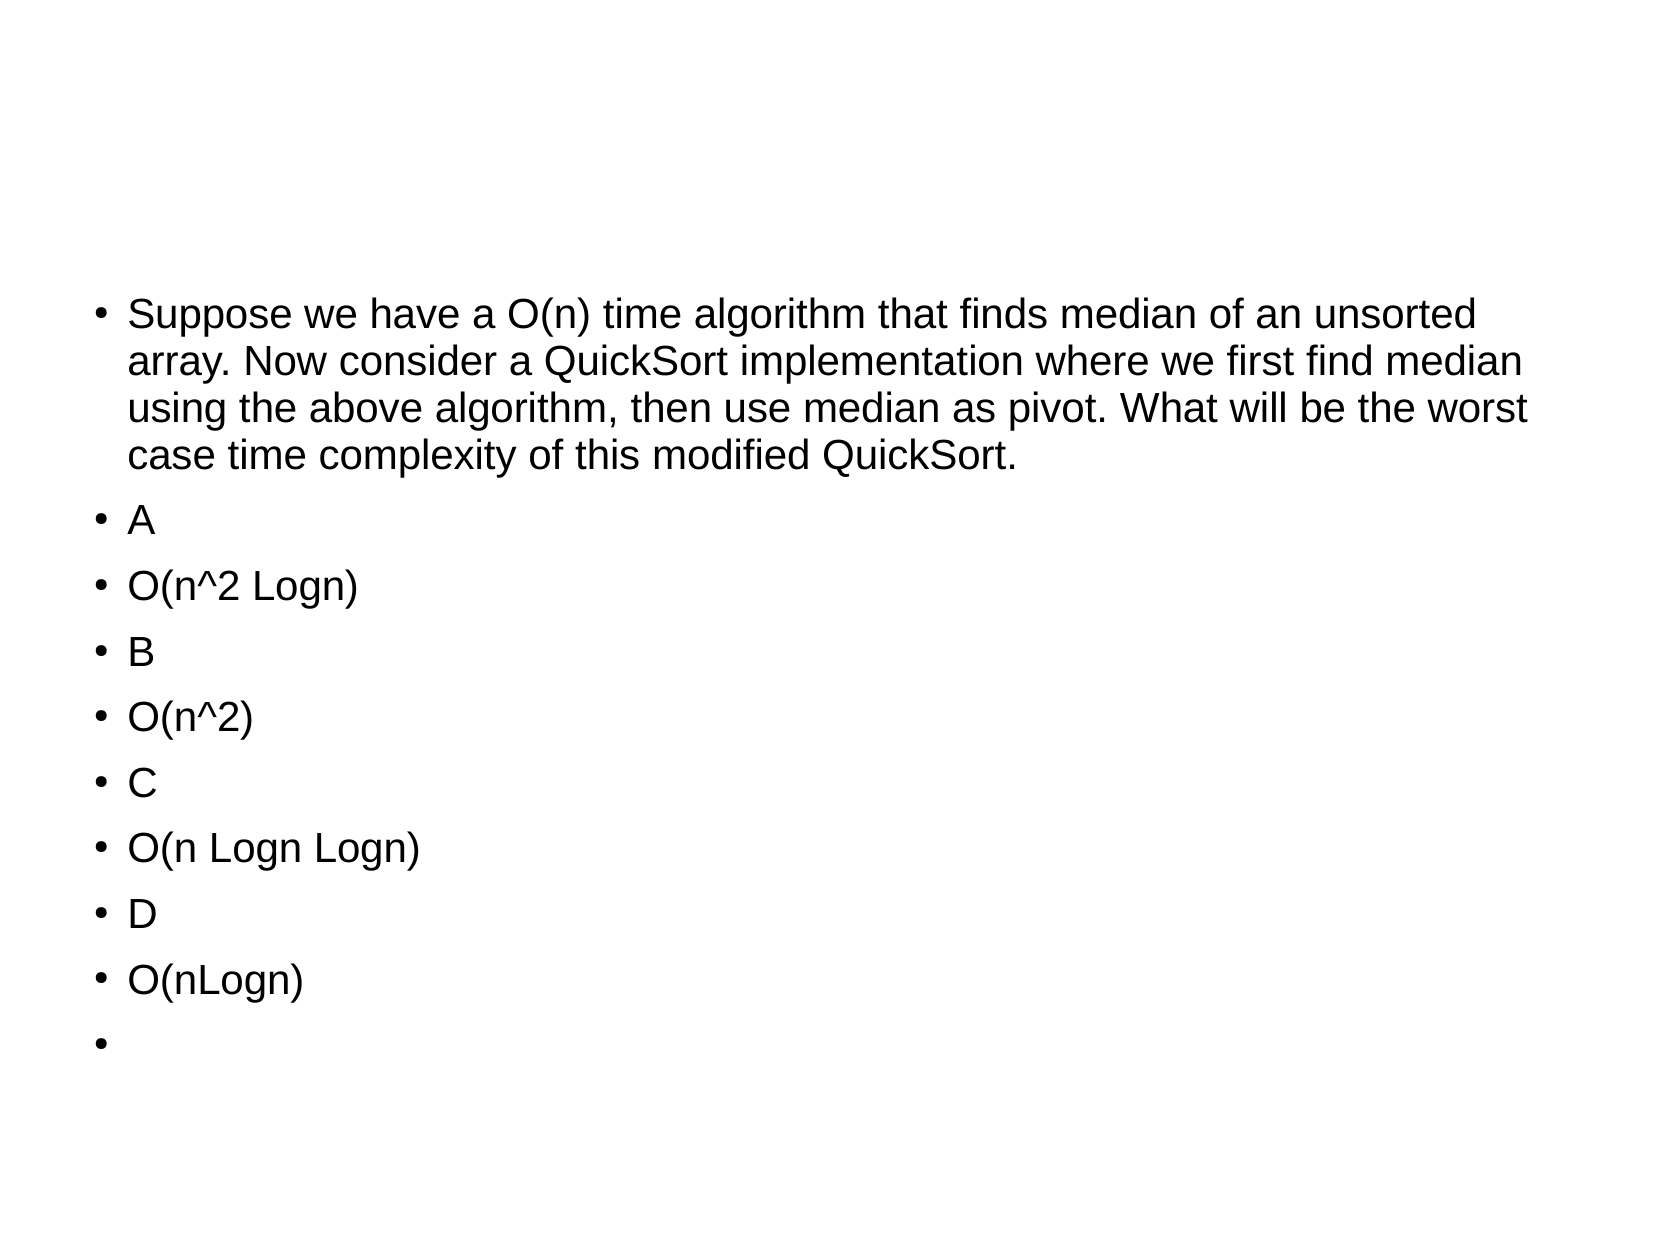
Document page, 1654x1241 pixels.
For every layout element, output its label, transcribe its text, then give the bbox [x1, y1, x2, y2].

list Suppose we have a O(n) time algorithm that finds median of an unsorted array. Now consider a QuickSort implementation where we first find median using the above algorithm, then use median as pivot. What will be the worst case time complexity of this modified QuickSort. A O(n^2 Logn) B O(n^2) C O(n Logn Logn) D O(nLogn) [82, 290, 1571, 1010]
